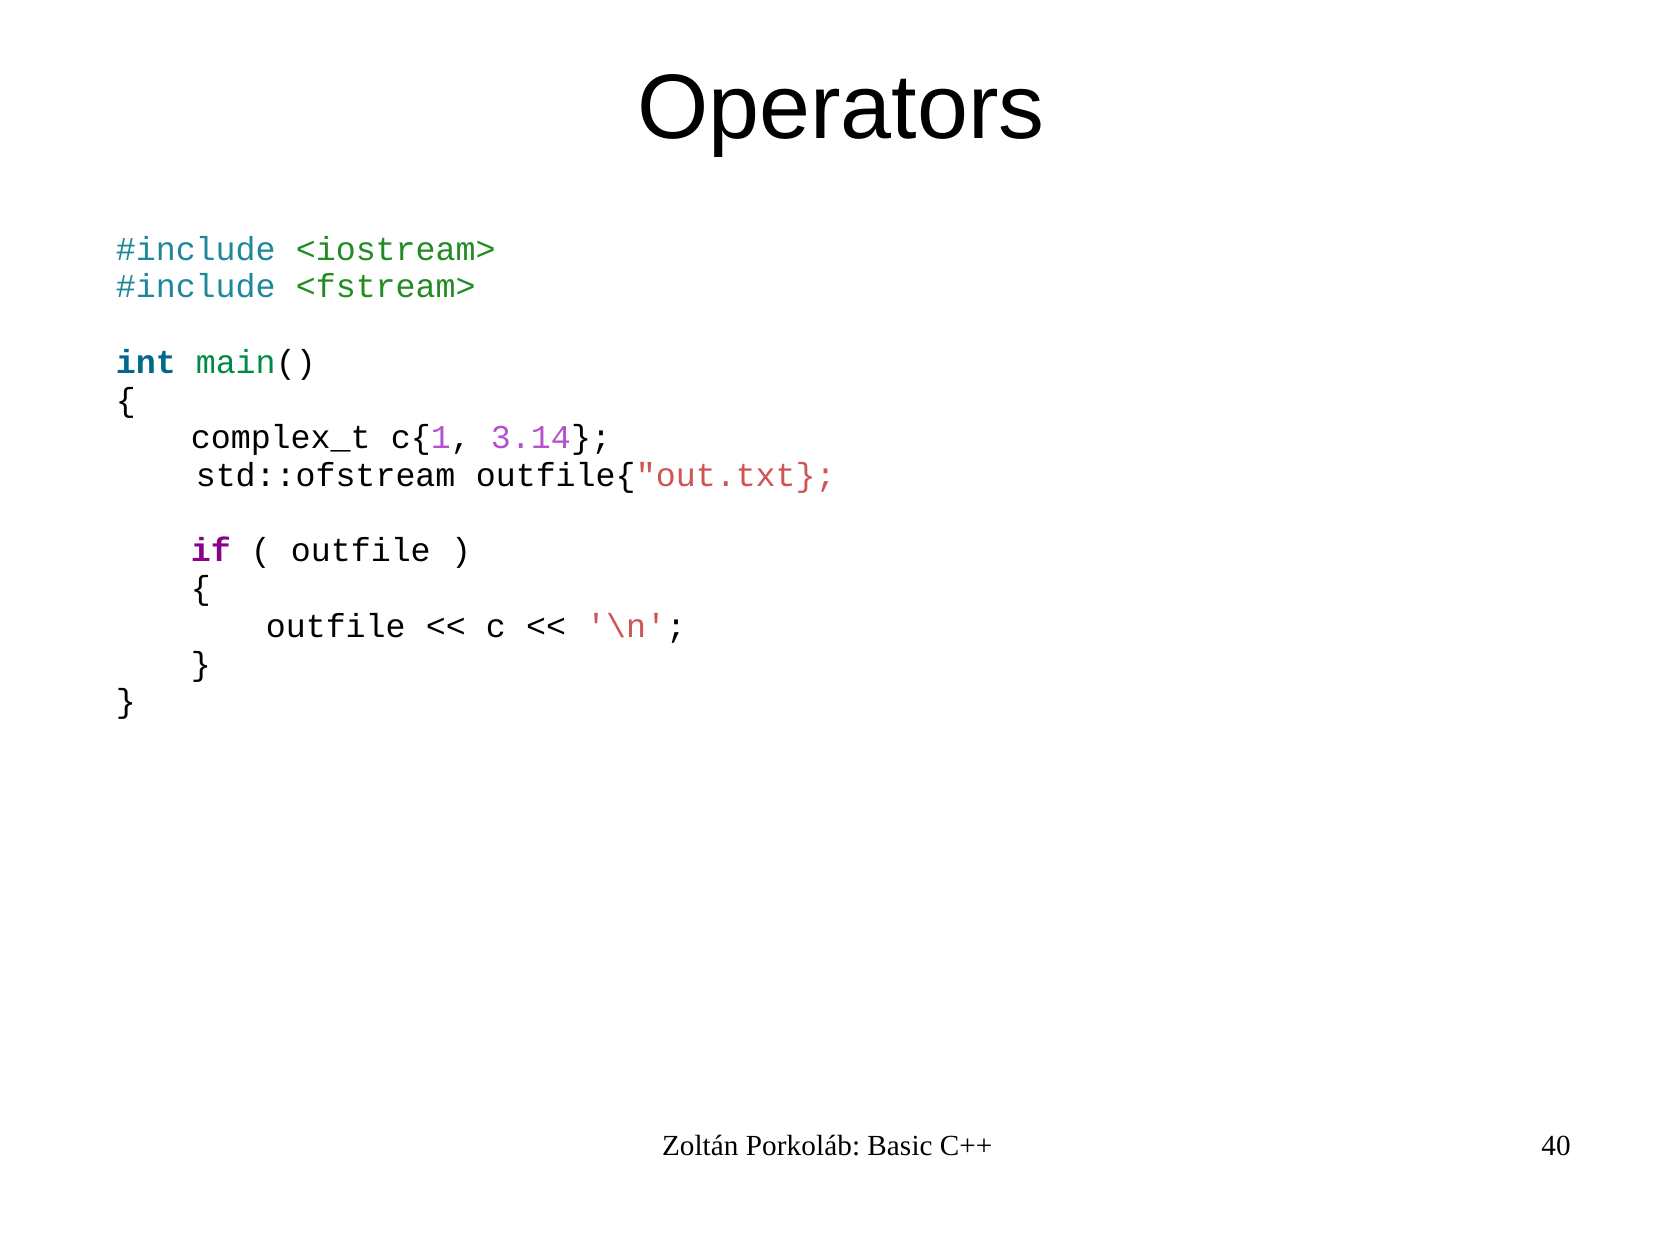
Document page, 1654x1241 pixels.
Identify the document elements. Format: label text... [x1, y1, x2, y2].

list #include <iostream> #include <fstream> int main() { complex_t c{1, 3.14}; std::ofstream outfile{"out.txt}; if ( outfile ) { outfile << c << '\n'; } } [45, 165, 1654, 1186]
title Operators [60, 2, 1598, 165]
